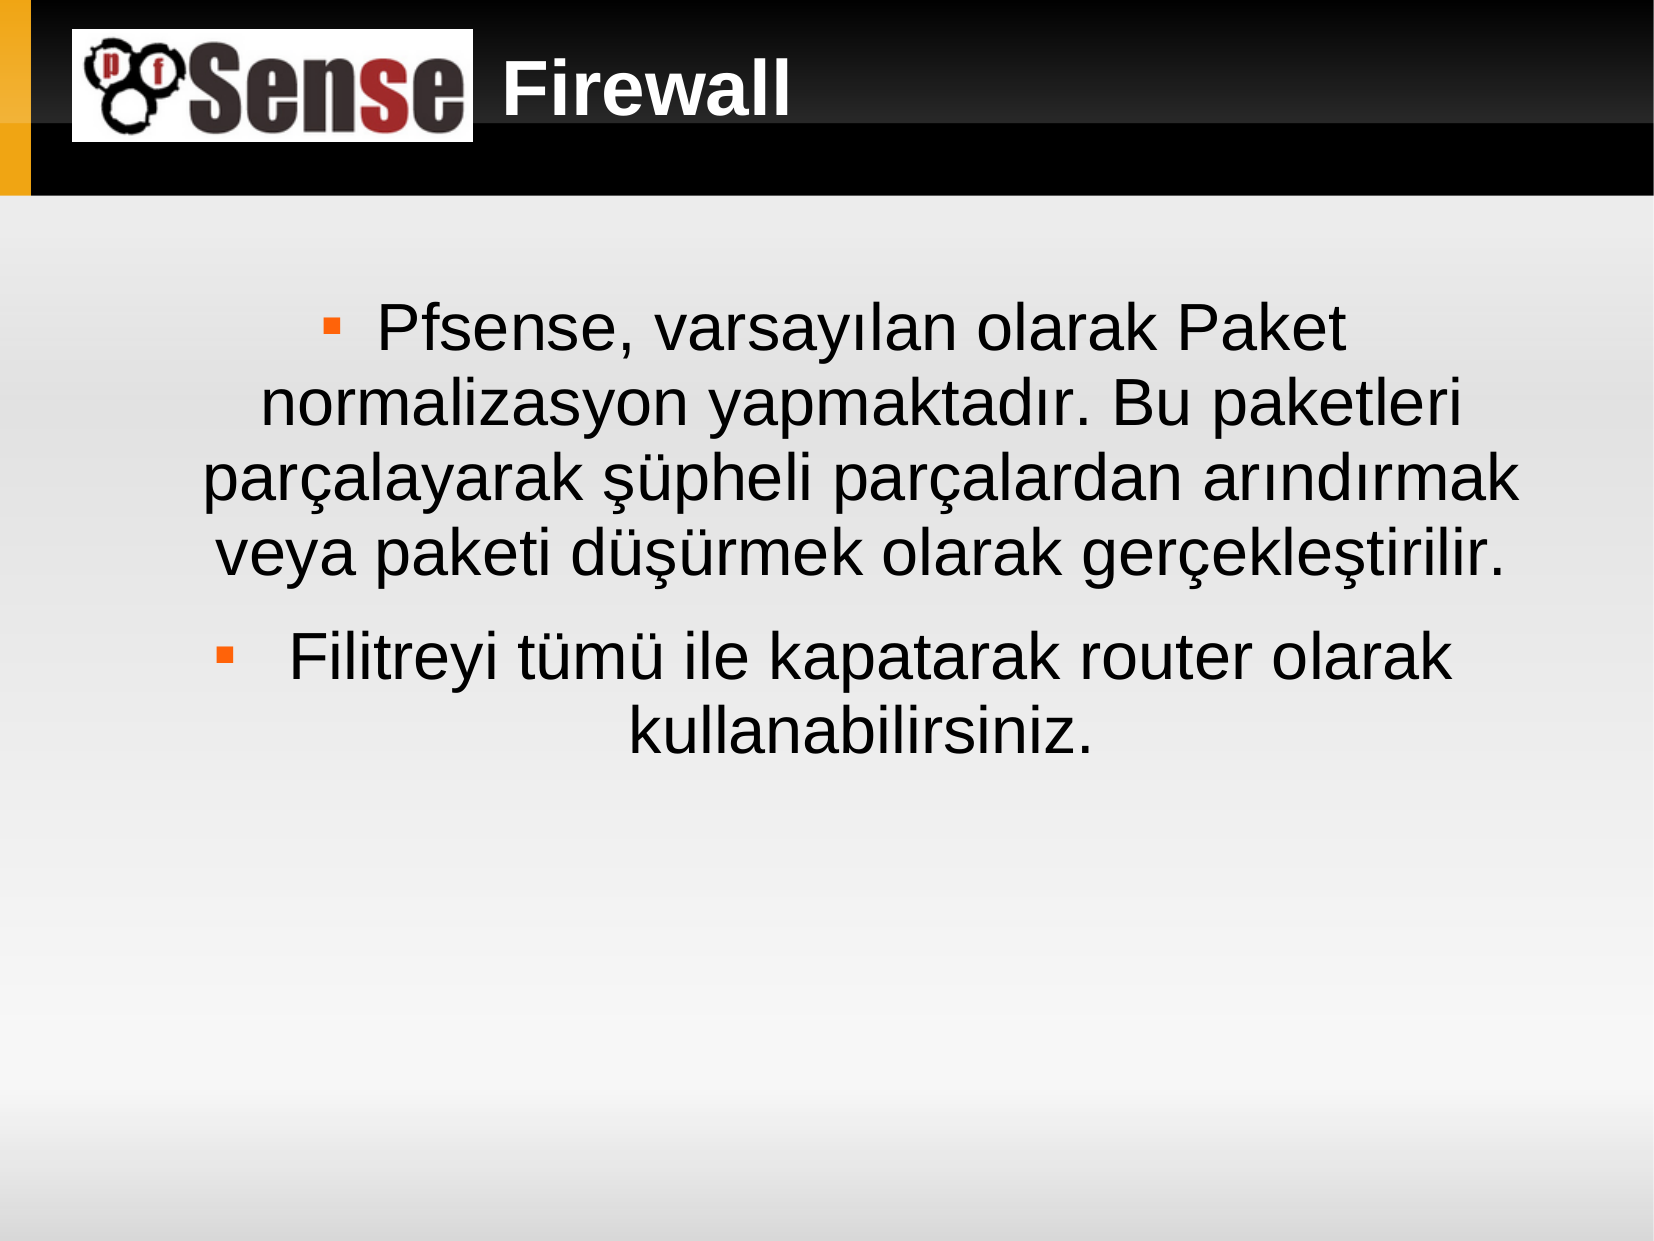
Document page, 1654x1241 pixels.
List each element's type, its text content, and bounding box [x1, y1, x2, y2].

picture [0, 0, 1654, 1241]
title Firewall [501, 0, 1625, 178]
list Pfsense, varsayılan olarak Paket normalizasyon yapmaktadır. Bu paketleri parçalayarak şüpheli parçalardan arındırmak veya paketi düşürmek olarak gerçekleştirilir. Filitreyi tümü ile kapatarak router olarak kullanabilirsiniz. [82, 290, 1571, 1109]
